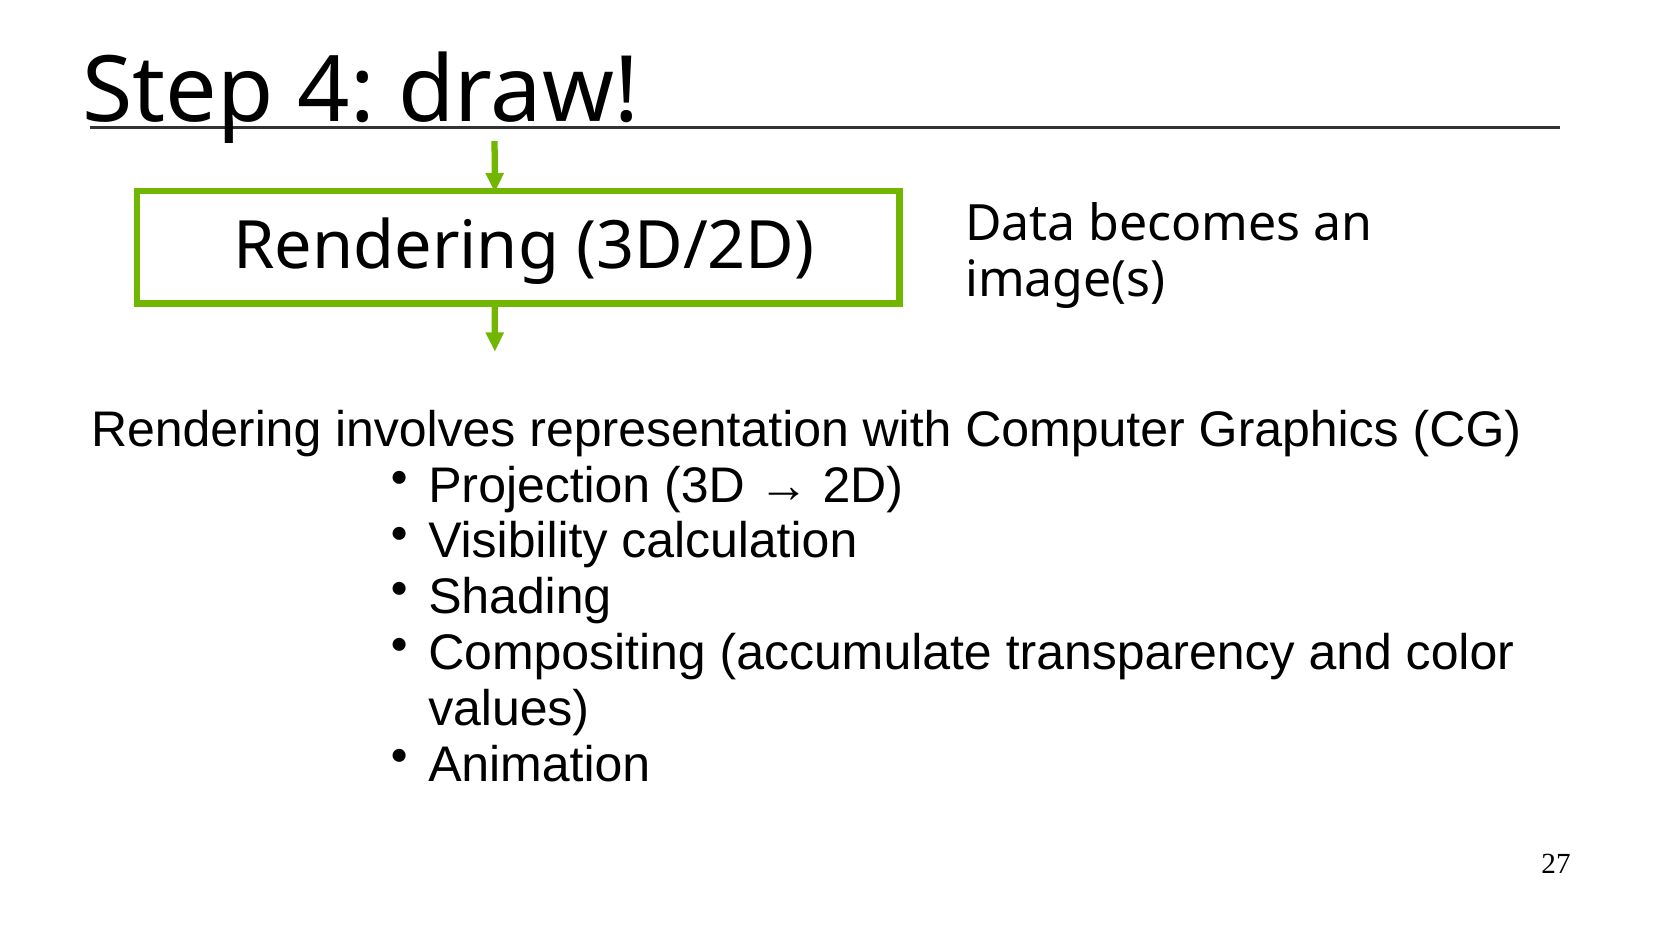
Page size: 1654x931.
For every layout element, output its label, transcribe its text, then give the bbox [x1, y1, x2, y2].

text_box Data becomes an image(s) [915, 183, 1531, 316]
title Step 4: draw! [82, 32, 1571, 140]
text_box Rendering (3D/2D) [182, 196, 831, 292]
text_box Rendering involves representation with Computer Graphics (CG) Projection (3D → 2D) Visibility calculation Shading Compositing (accumulate transparency and color values) Animation [75, 390, 1581, 845]
